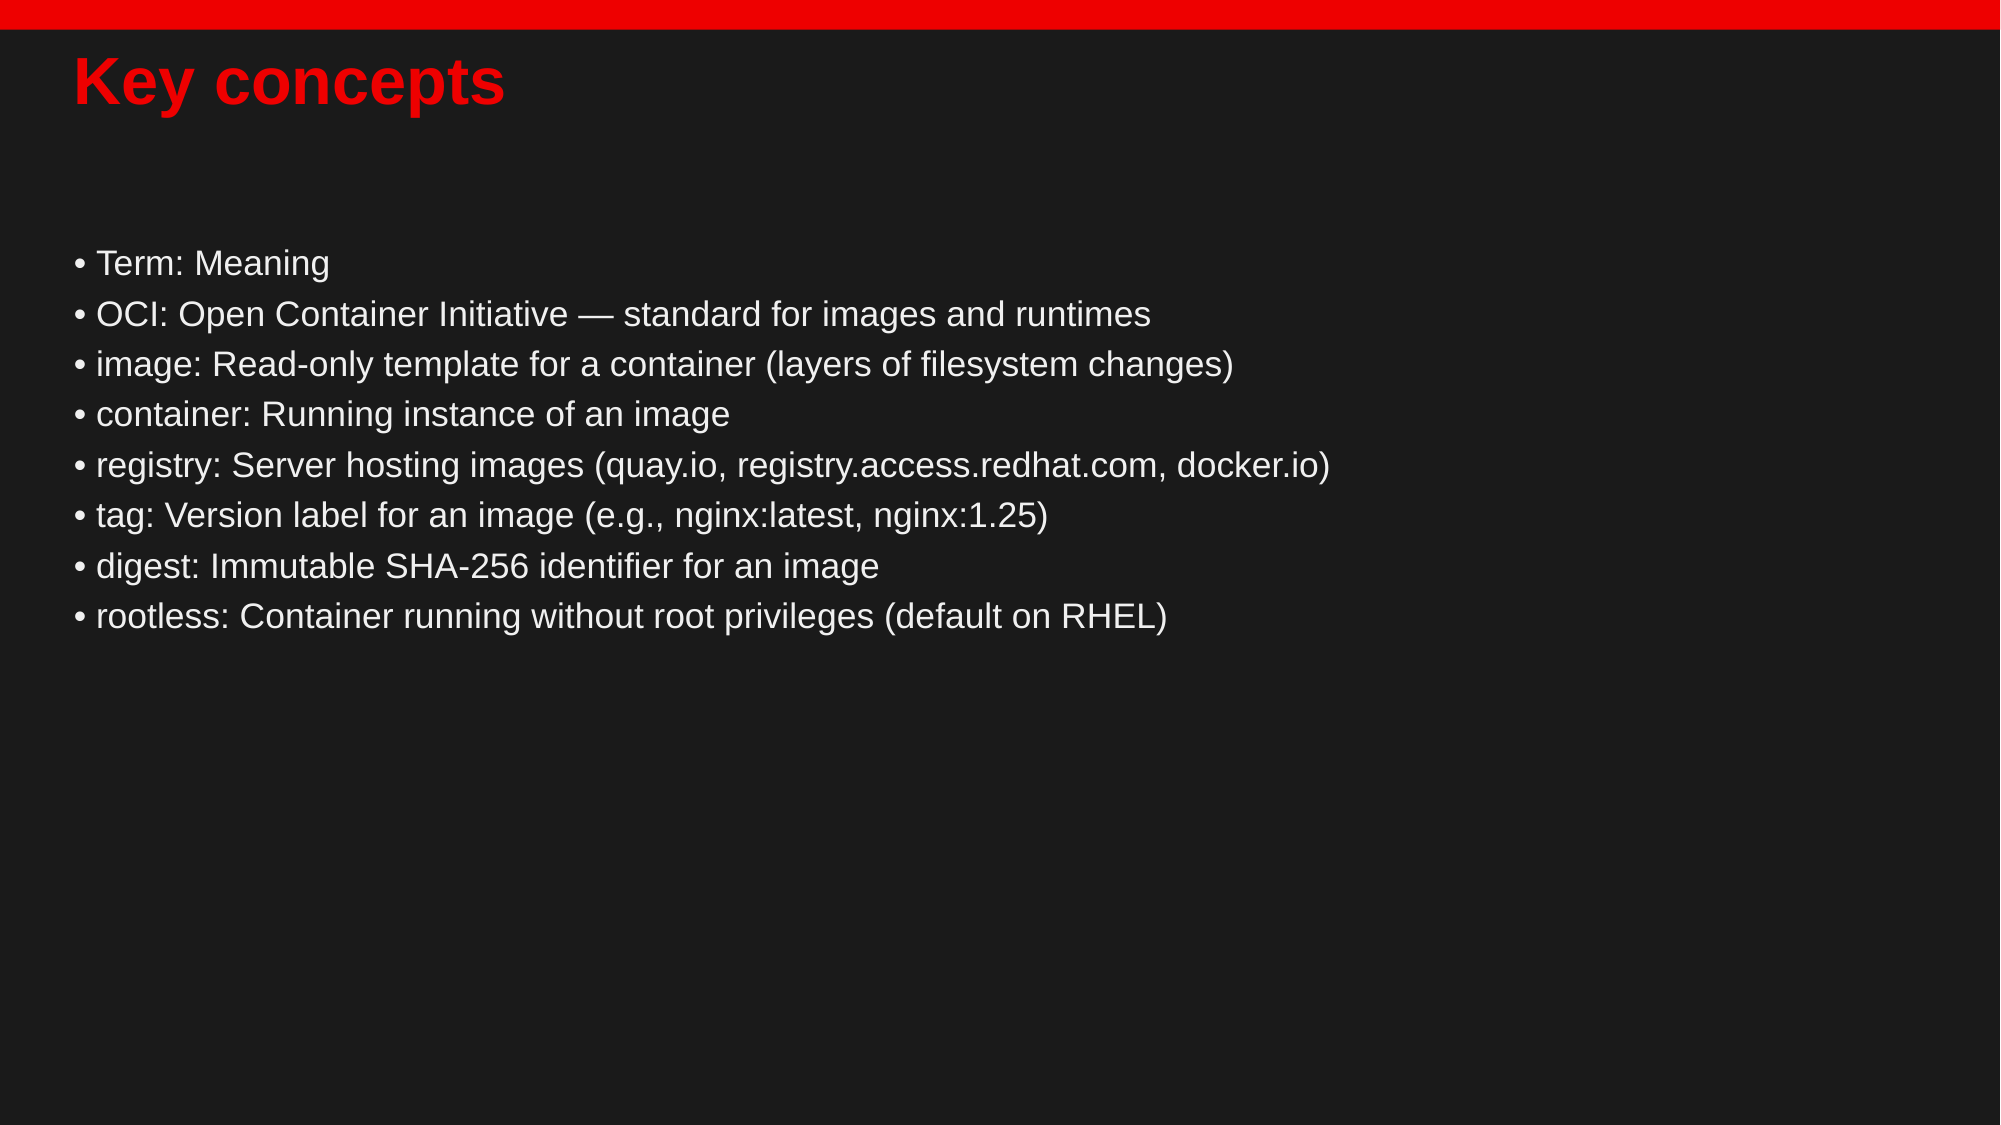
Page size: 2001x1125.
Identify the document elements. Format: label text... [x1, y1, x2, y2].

text_box [0, 0, 2001, 30]
text_box • Term: Meaning • OCI: Open Container Initiative — standard for images and runtimes • image: Read-only template for a container (layers of filesystem changes) • container: Running instance of an image • registry: Server hosting images (quay.io, registry.access.redhat.com, docker.io) • tag: Version label for an image (e.g., nginx:latest, nginx:1.25) • digest: Immutable SHA-256 identifier for an image • rootless: Container running without root privileges (default on RHEL) [59, 236, 1942, 1037]
text_box Key concepts [59, 36, 1942, 208]
